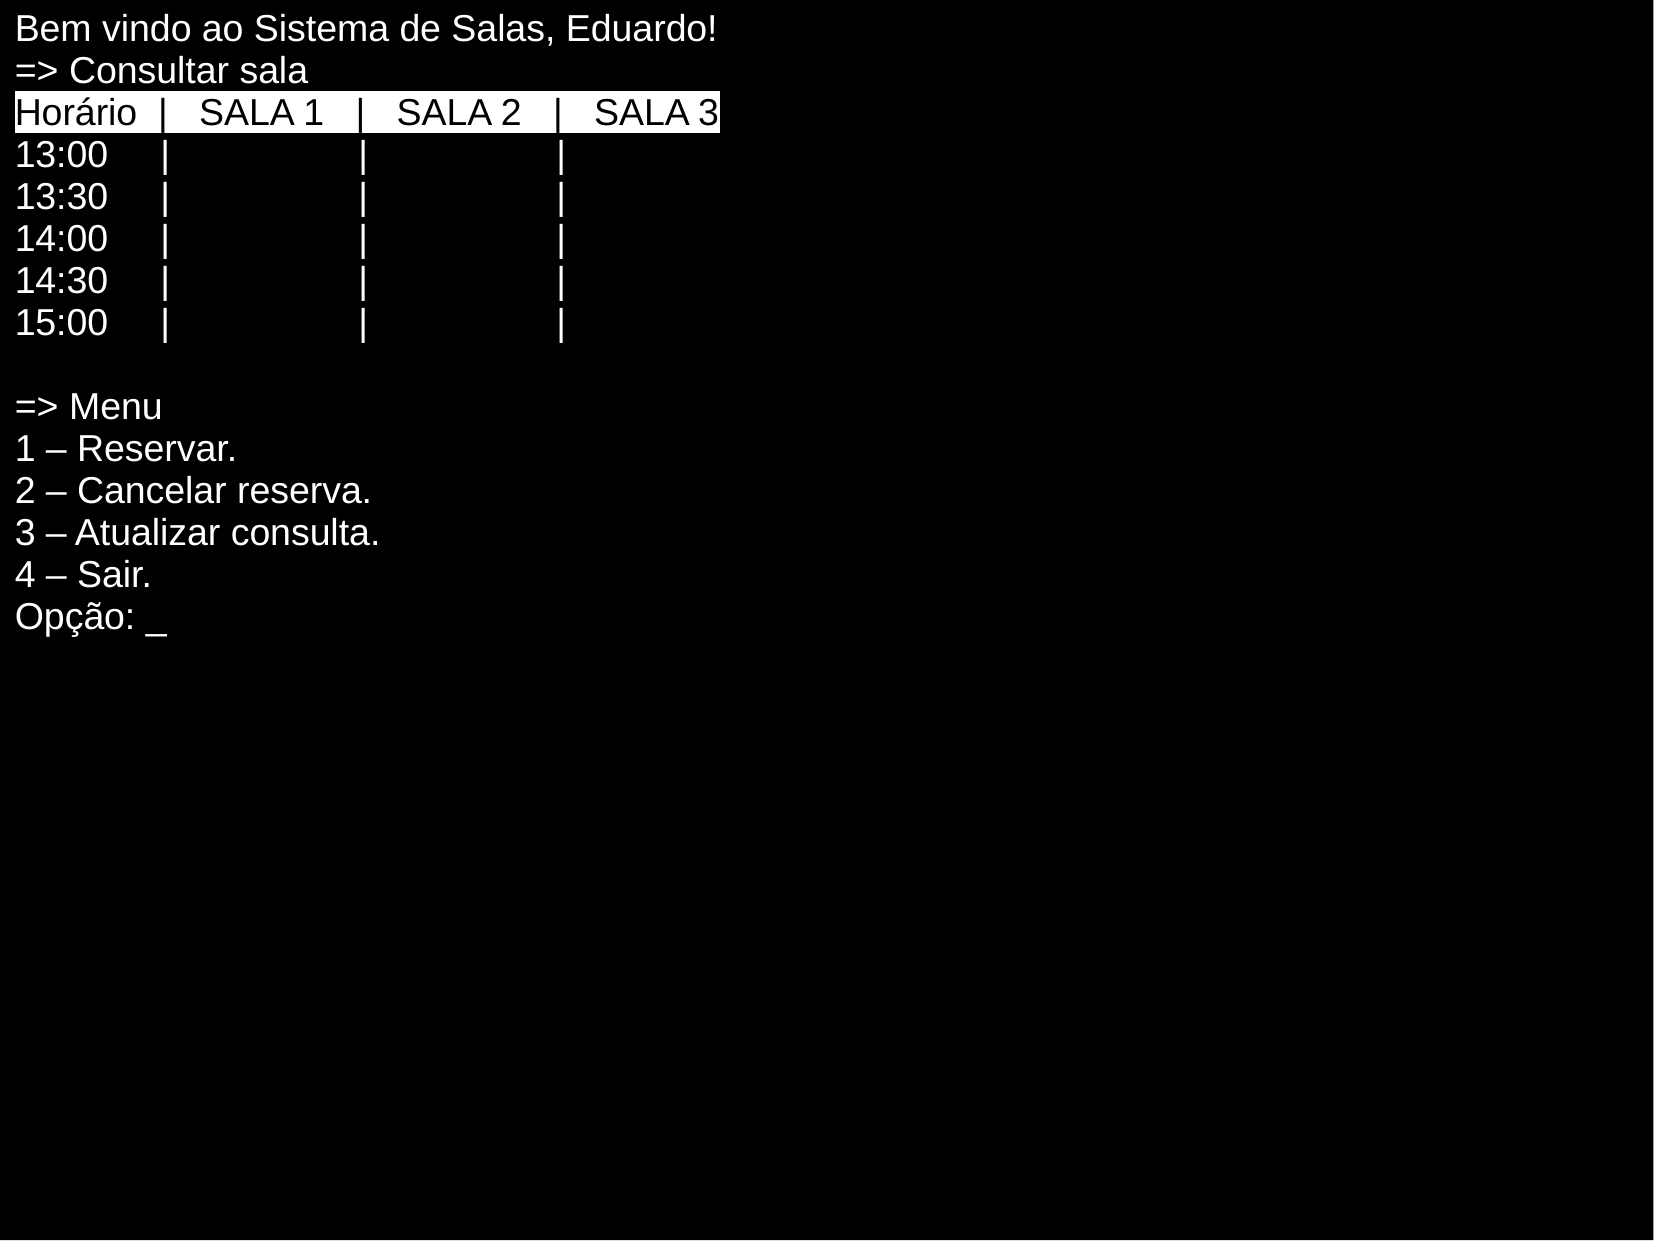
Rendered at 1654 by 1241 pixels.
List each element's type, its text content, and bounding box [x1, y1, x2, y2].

text_box Bem vindo ao Sistema de Salas, Eduardo! => Consultar sala Horário | SALA 1 | SALA 2 | SALA 3 13:00 | | | 13:30 | | | 14:00 | | | 14:30 | | | 15:00 | | | => Menu 1 – Reservar. 2 – Cancelar reserva. 3 – Atualizar consulta. 4 – Sair. Opção: _ [0, 0, 1654, 1241]
